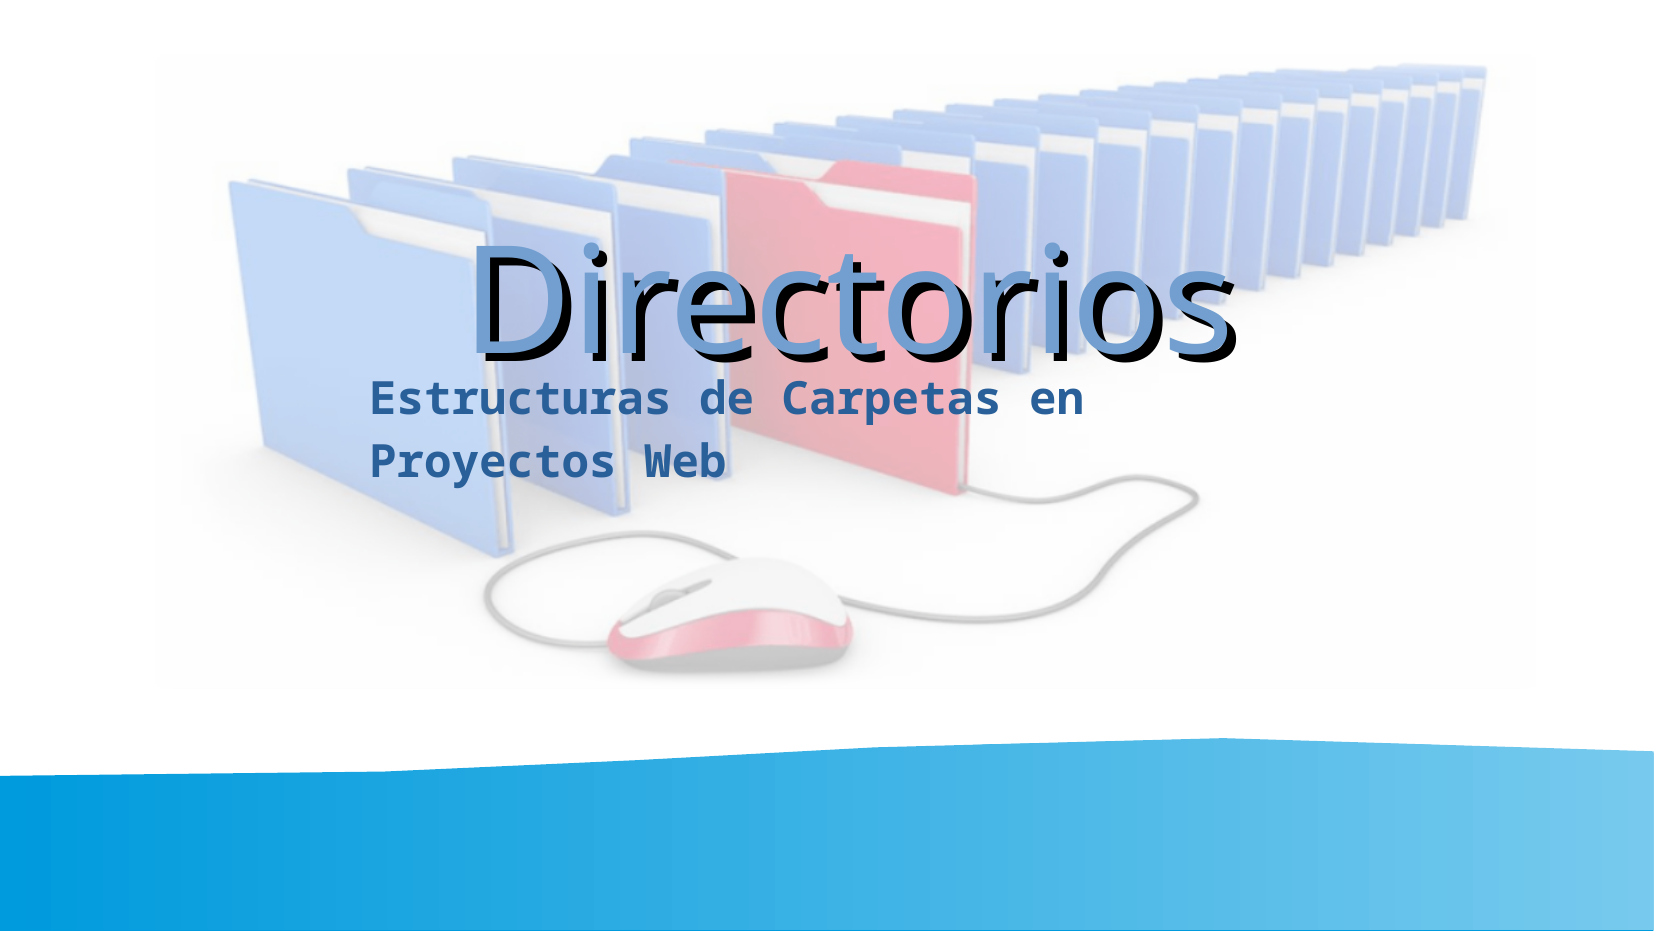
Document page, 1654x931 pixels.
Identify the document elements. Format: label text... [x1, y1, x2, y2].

text_box Estructuras de Carpetas en Proyectos Web [354, 358, 1359, 473]
picture [155, 54, 1536, 177]
title Directorios [118, 177, 1580, 414]
picture [155, 414, 1536, 709]
